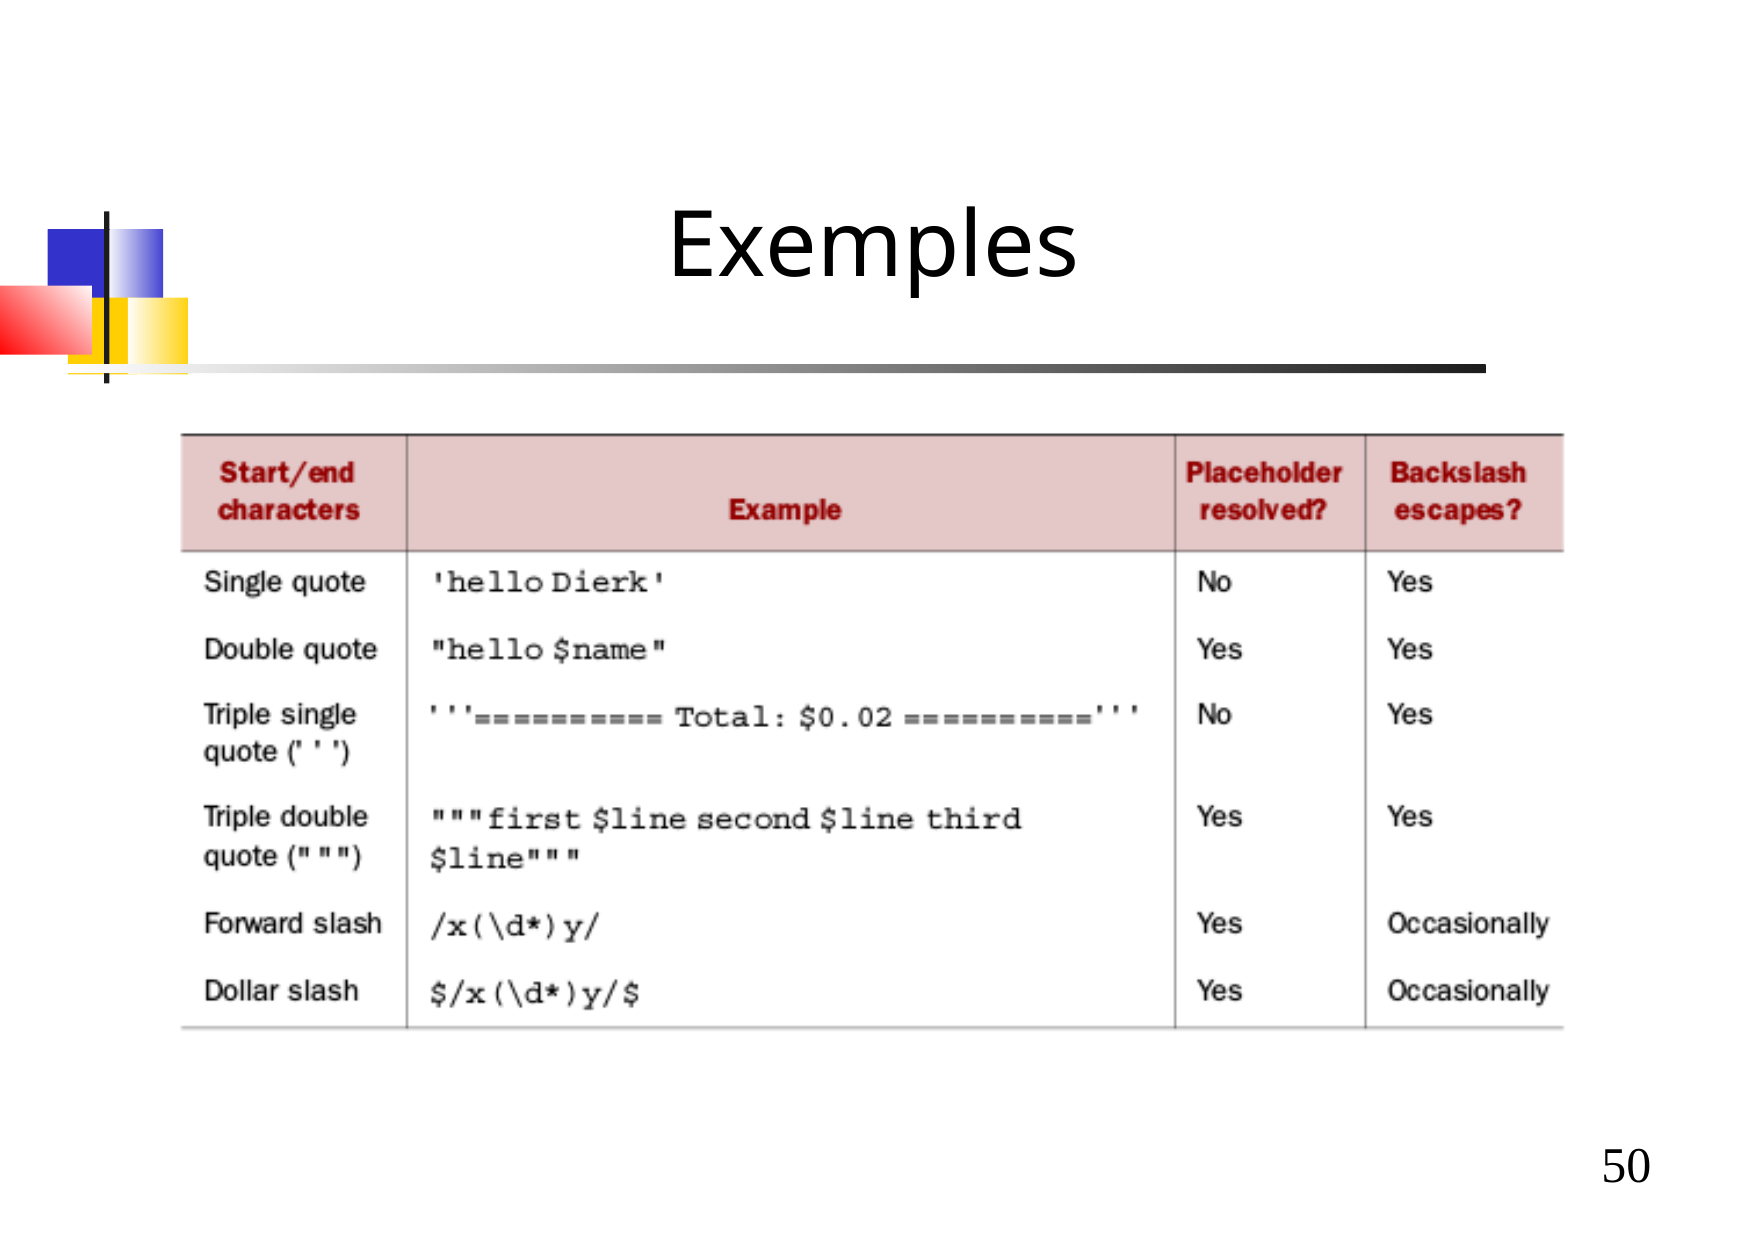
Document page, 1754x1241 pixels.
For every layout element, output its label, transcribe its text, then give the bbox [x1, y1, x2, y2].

picture [179, 425, 1567, 1036]
title Exemples [179, 139, 1567, 351]
